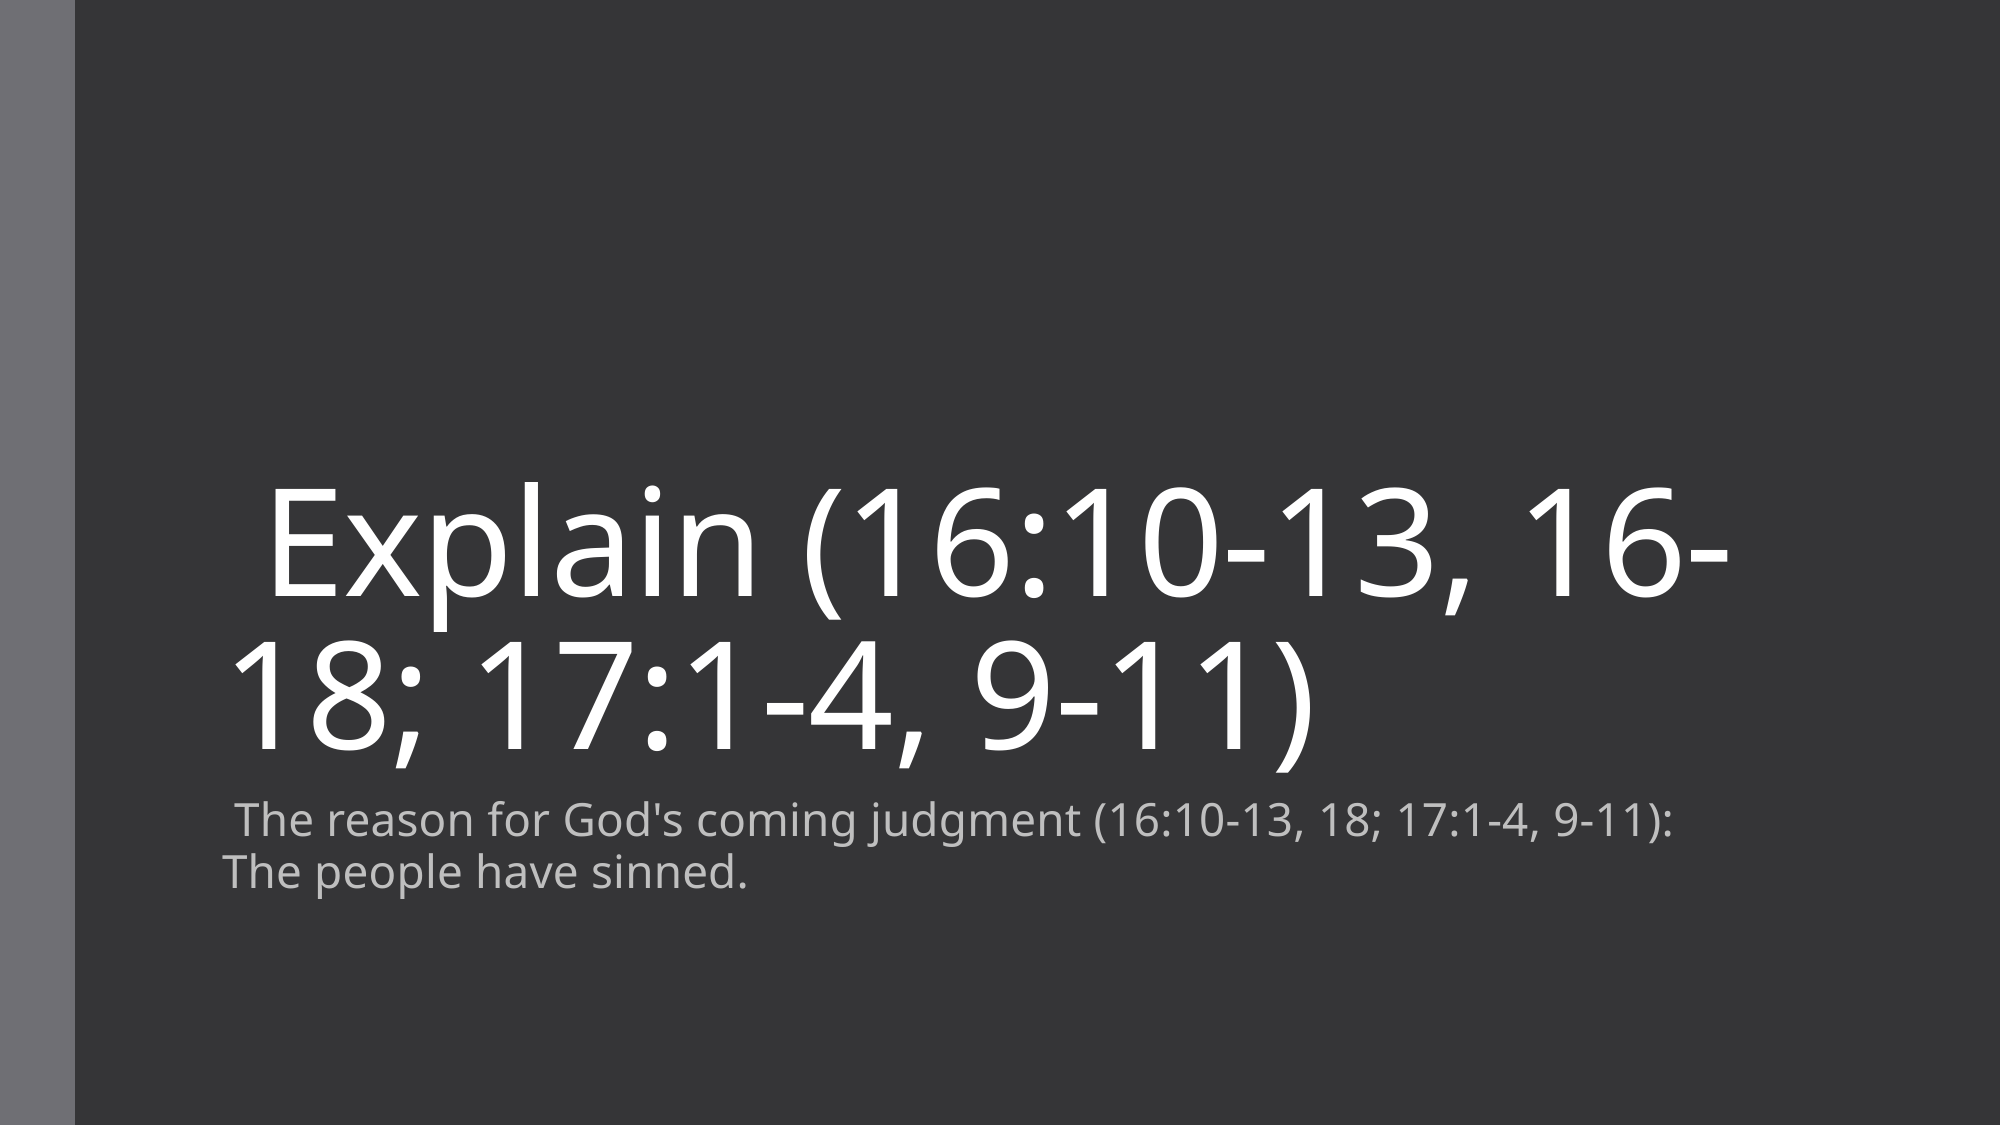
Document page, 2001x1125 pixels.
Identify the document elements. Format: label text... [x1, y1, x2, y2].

title Explain (16:10-13, 16-18; 17:1-4, 9-11) [206, 124, 1752, 787]
subtitle The reason for God's coming judgment (16:10-13, 18; 17:1-4, 9-11): The people have sinned. [206, 787, 1752, 1066]
